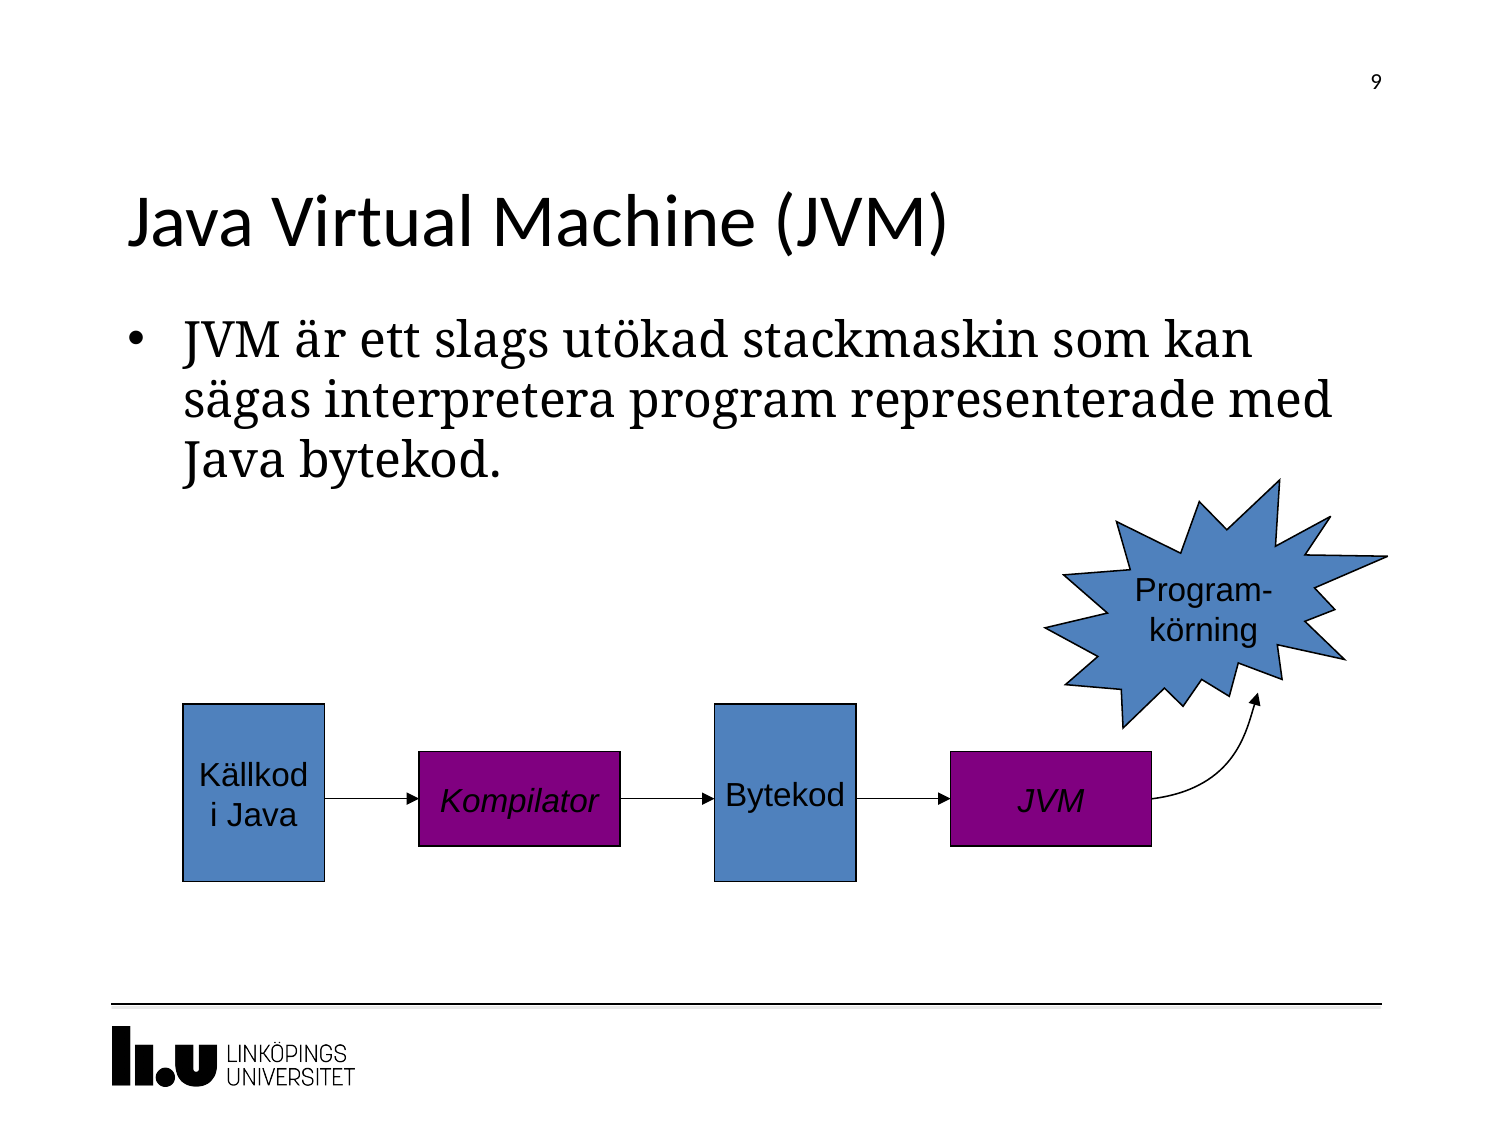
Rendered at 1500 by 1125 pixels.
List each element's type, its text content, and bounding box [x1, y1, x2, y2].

text_box Källkod i Java [182, 704, 325, 882]
text_box Kompilator [419, 751, 620, 846]
picture [112, 1026, 355, 1087]
text_box Java Virtual Machine (JVM) [112, 163, 1382, 300]
text_box <number> [1306, 59, 1397, 103]
text_box Bytekod [714, 704, 856, 882]
text_box JVM [950, 751, 1152, 846]
text_box JVM är ett slags utökad stackmaskin som kan sägas interpretera program representerade med Java bytekod. [112, 300, 1382, 968]
text_box Program- körning [1045, 479, 1388, 729]
